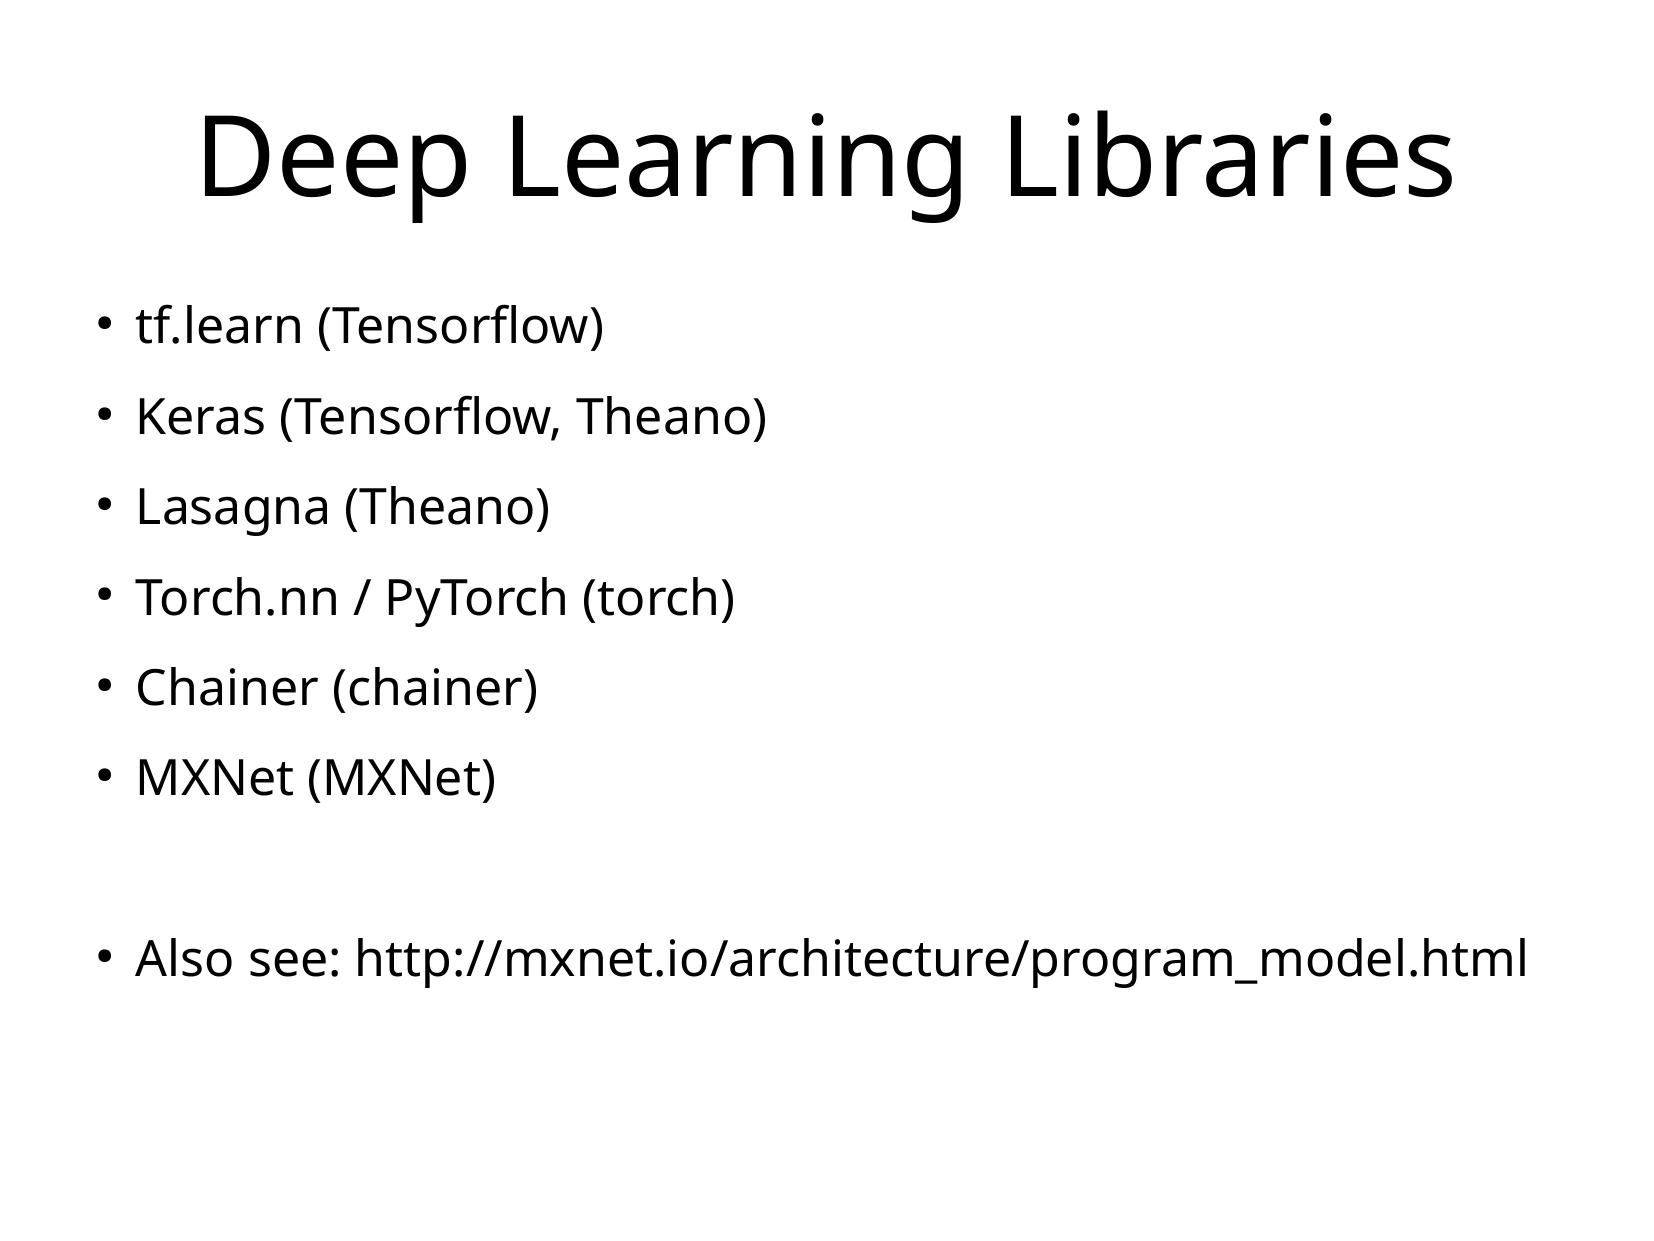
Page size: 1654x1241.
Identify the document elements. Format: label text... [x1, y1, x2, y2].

list tf.learn (Tensorflow) Keras (Tensorflow, Theano) Lasagna (Theano) Torch.nn / PyTorch (torch) Chainer (chainer) MXNet (MXNet) Also see: http://mxnet.io/architecture/program_model.html [82, 290, 1571, 1010]
title Deep Learning Libraries [82, 49, 1571, 257]
